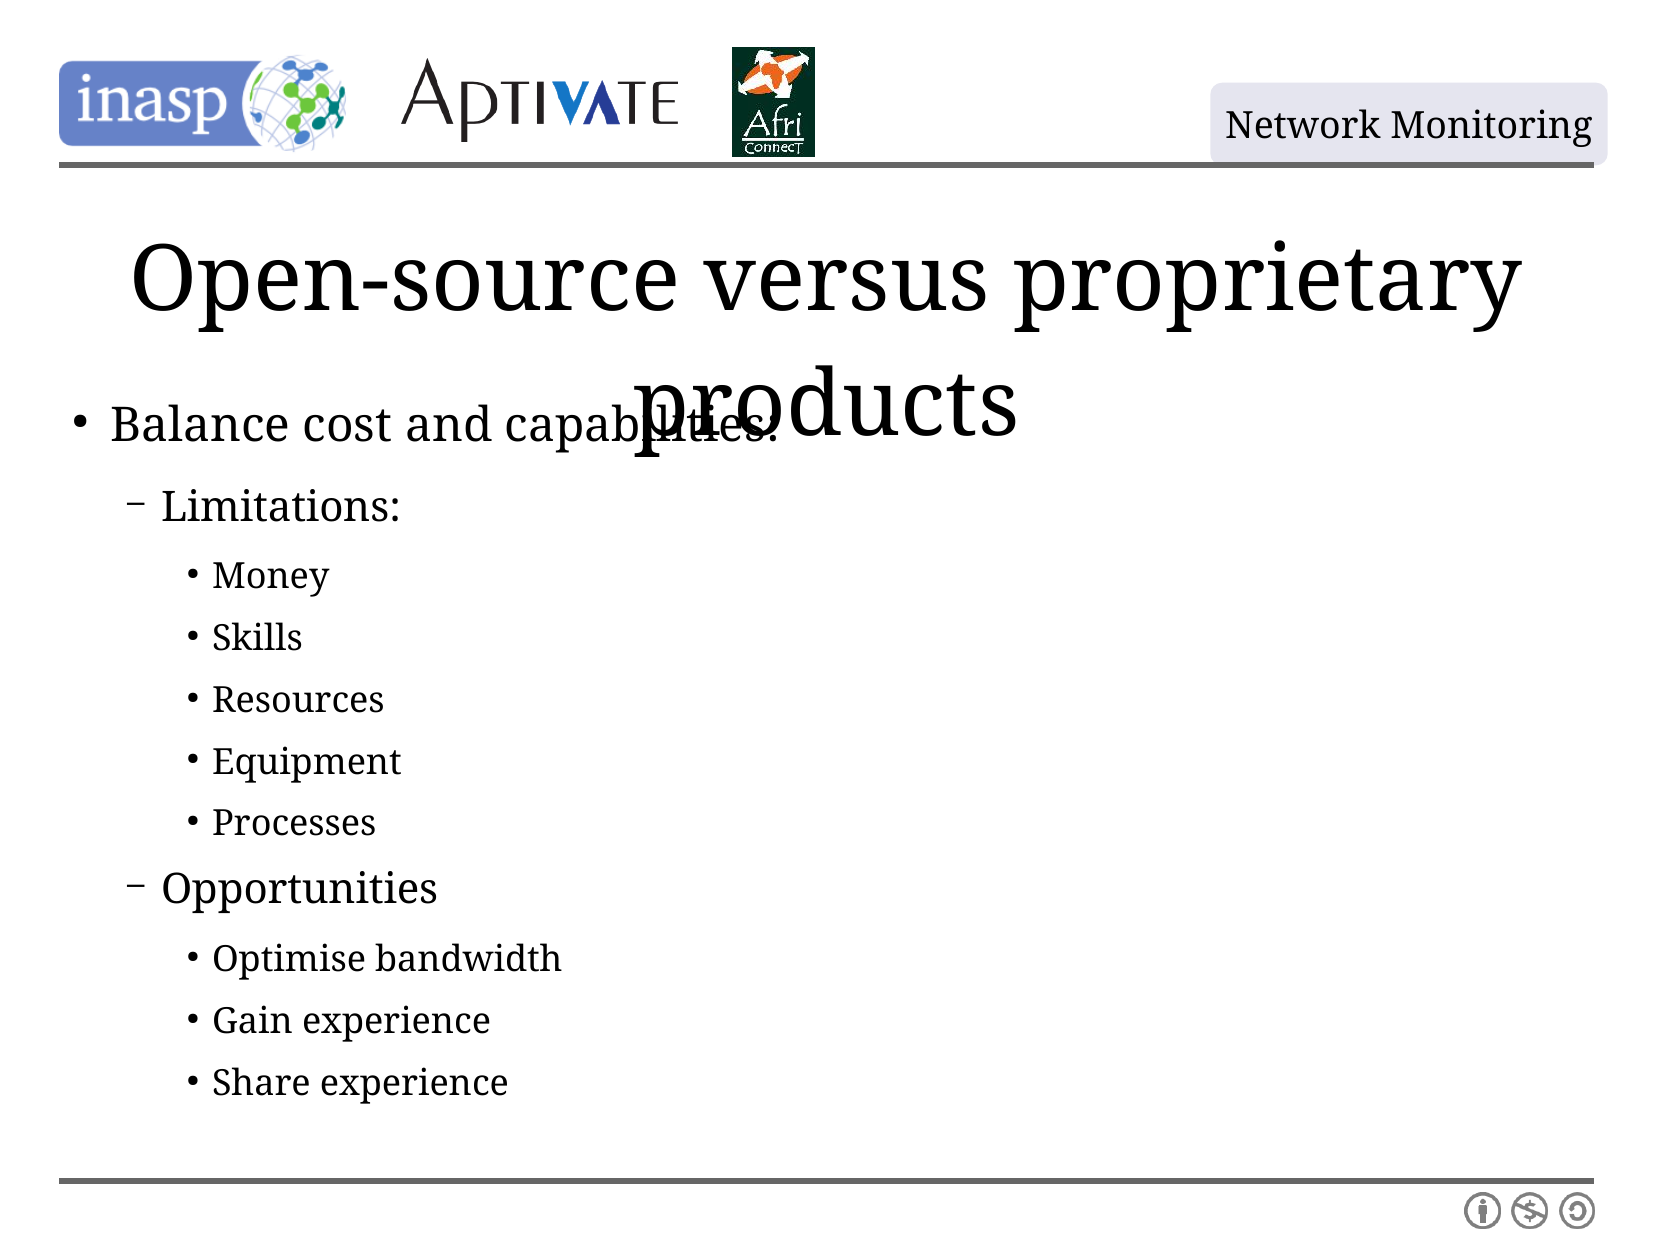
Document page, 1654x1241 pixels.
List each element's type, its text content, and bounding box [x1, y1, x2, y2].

picture [732, 47, 815, 157]
title Open-source versus proprietary products [59, 212, 1595, 343]
list Balance cost and capabilities: Limitations: Money Skills Resources Equipment Processes Opportunities Optimise bandwidth Gain experience Share experience [59, 389, 1595, 1109]
picture [1559, 1192, 1595, 1229]
picture [59, 47, 355, 160]
picture [401, 58, 678, 142]
picture [1464, 1192, 1501, 1229]
picture [1511, 1192, 1548, 1229]
